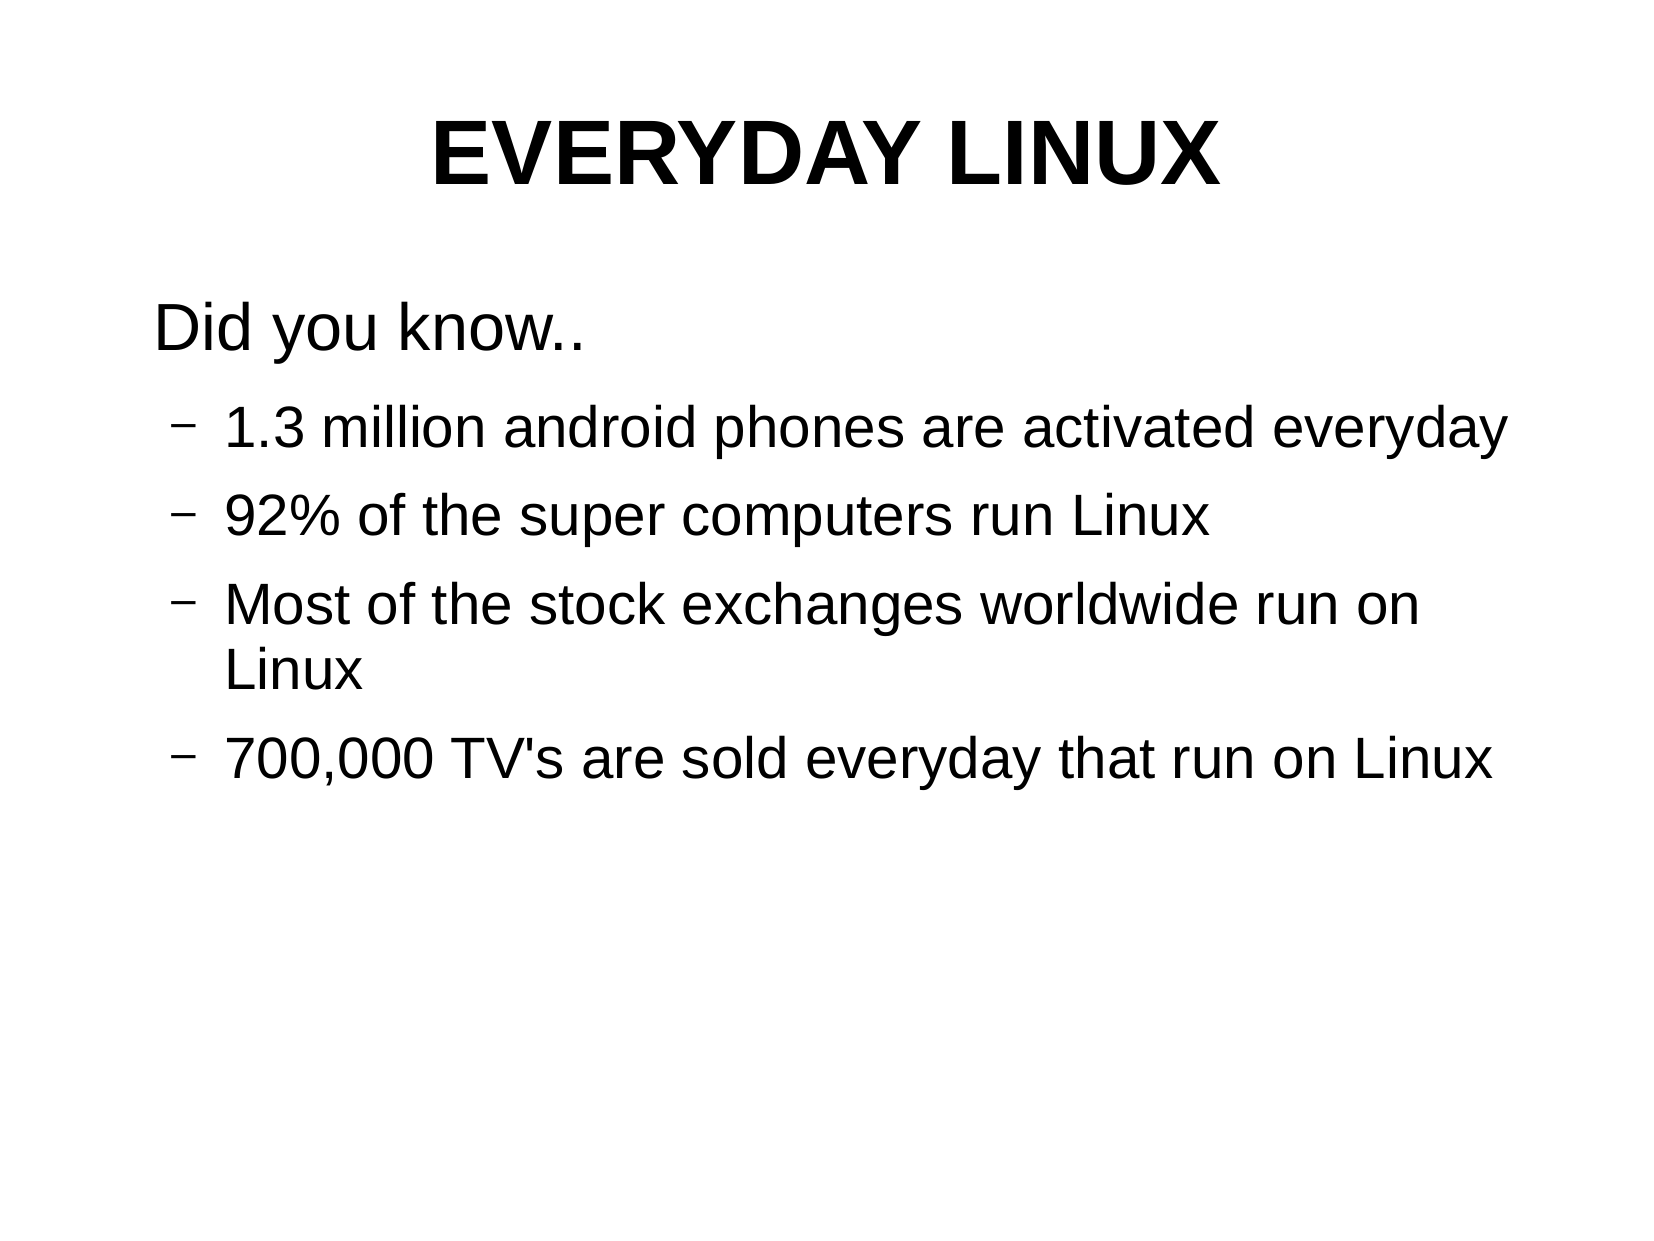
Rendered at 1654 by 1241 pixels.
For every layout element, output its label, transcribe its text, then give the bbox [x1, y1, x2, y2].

title EVERYDAY LINUX [82, 49, 1571, 257]
list Did you know.. 1.3 million android phones are activated everyday 92% of the super computers run Linux Most of the stock exchanges worldwide run on Linux 700,000 TV's are sold everyday that run on Linux [82, 290, 1571, 1010]
